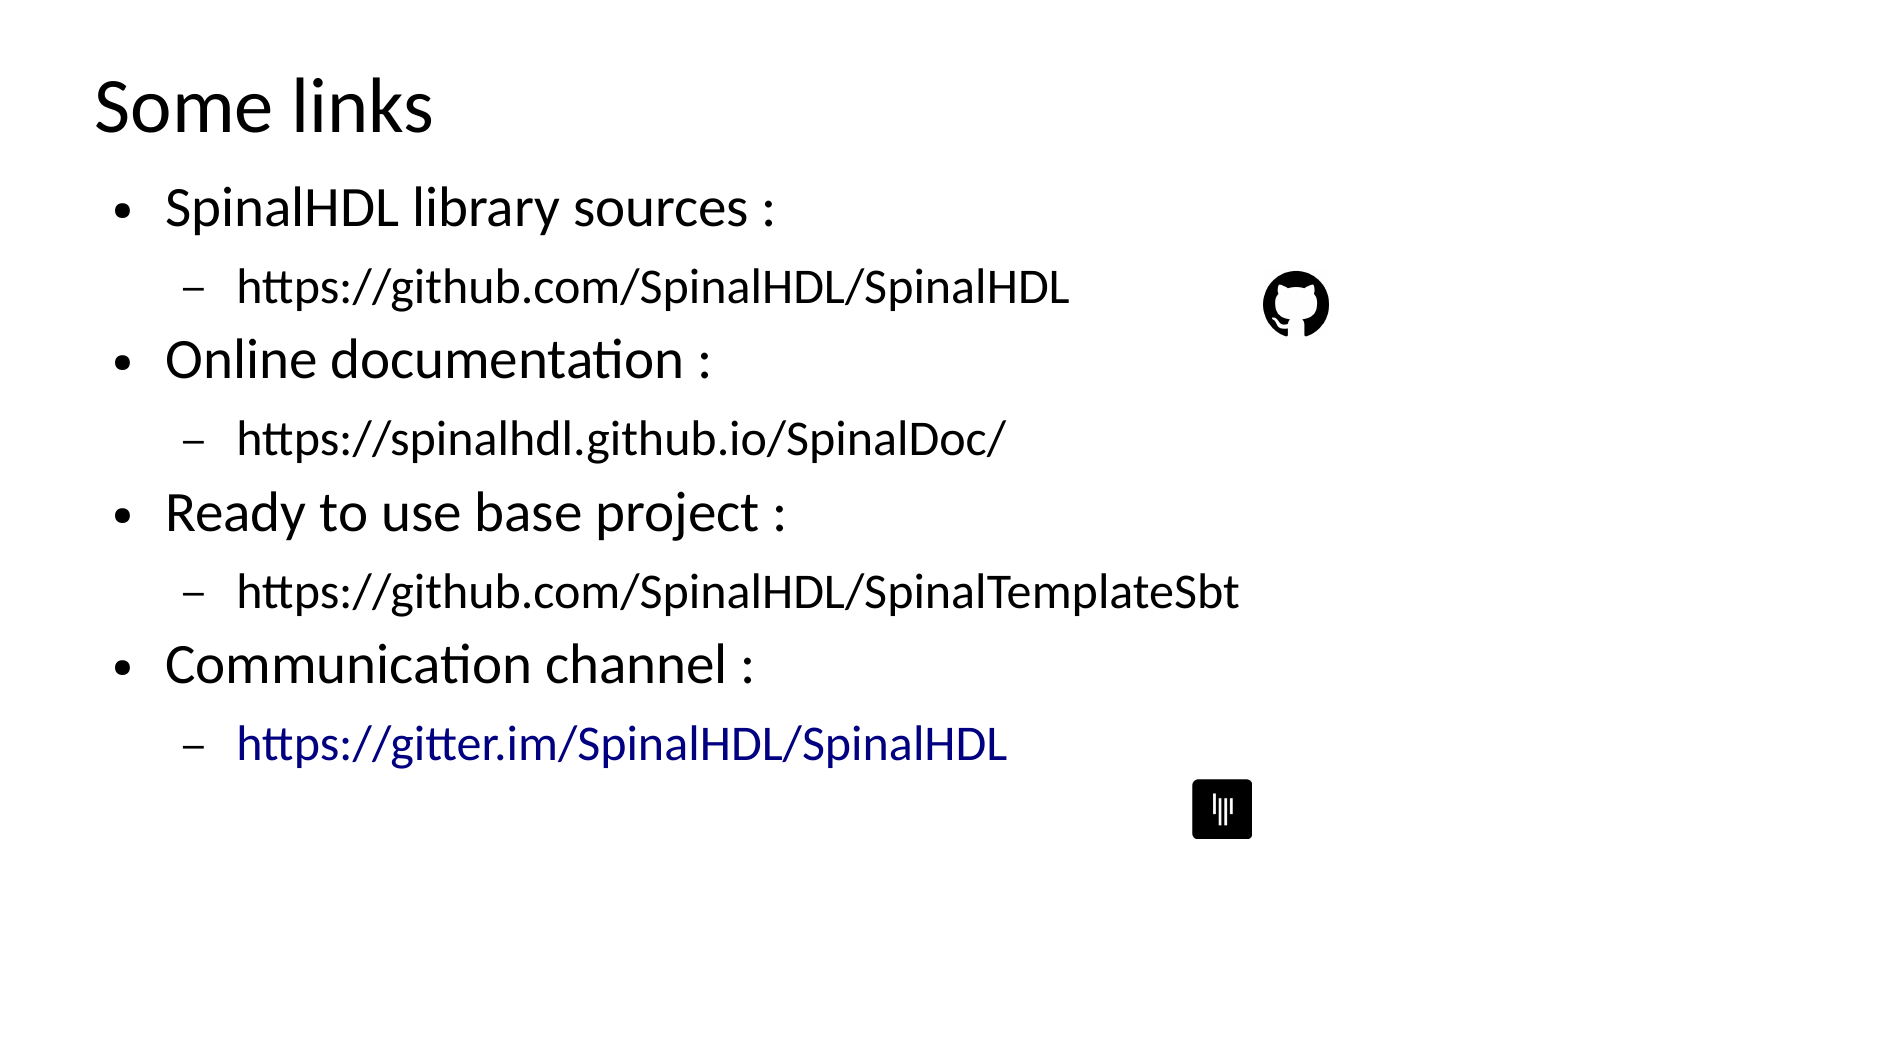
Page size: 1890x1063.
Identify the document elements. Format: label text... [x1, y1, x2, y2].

picture [1192, 779, 1252, 839]
picture [1263, 270, 1329, 337]
title Some links [94, 24, 1796, 183]
list SpinalHDL library sources : https://github.com/SpinalHDL/SpinalHDL Online documentation : https://spinalhdl.github.io/SpinalDoc/ Ready to use base project : https://github.com/SpinalHDL/SpinalTemplateSbt Communication channel : https://gitter.im/SpinalHDL/SpinalHDL [94, 183, 1796, 1030]
